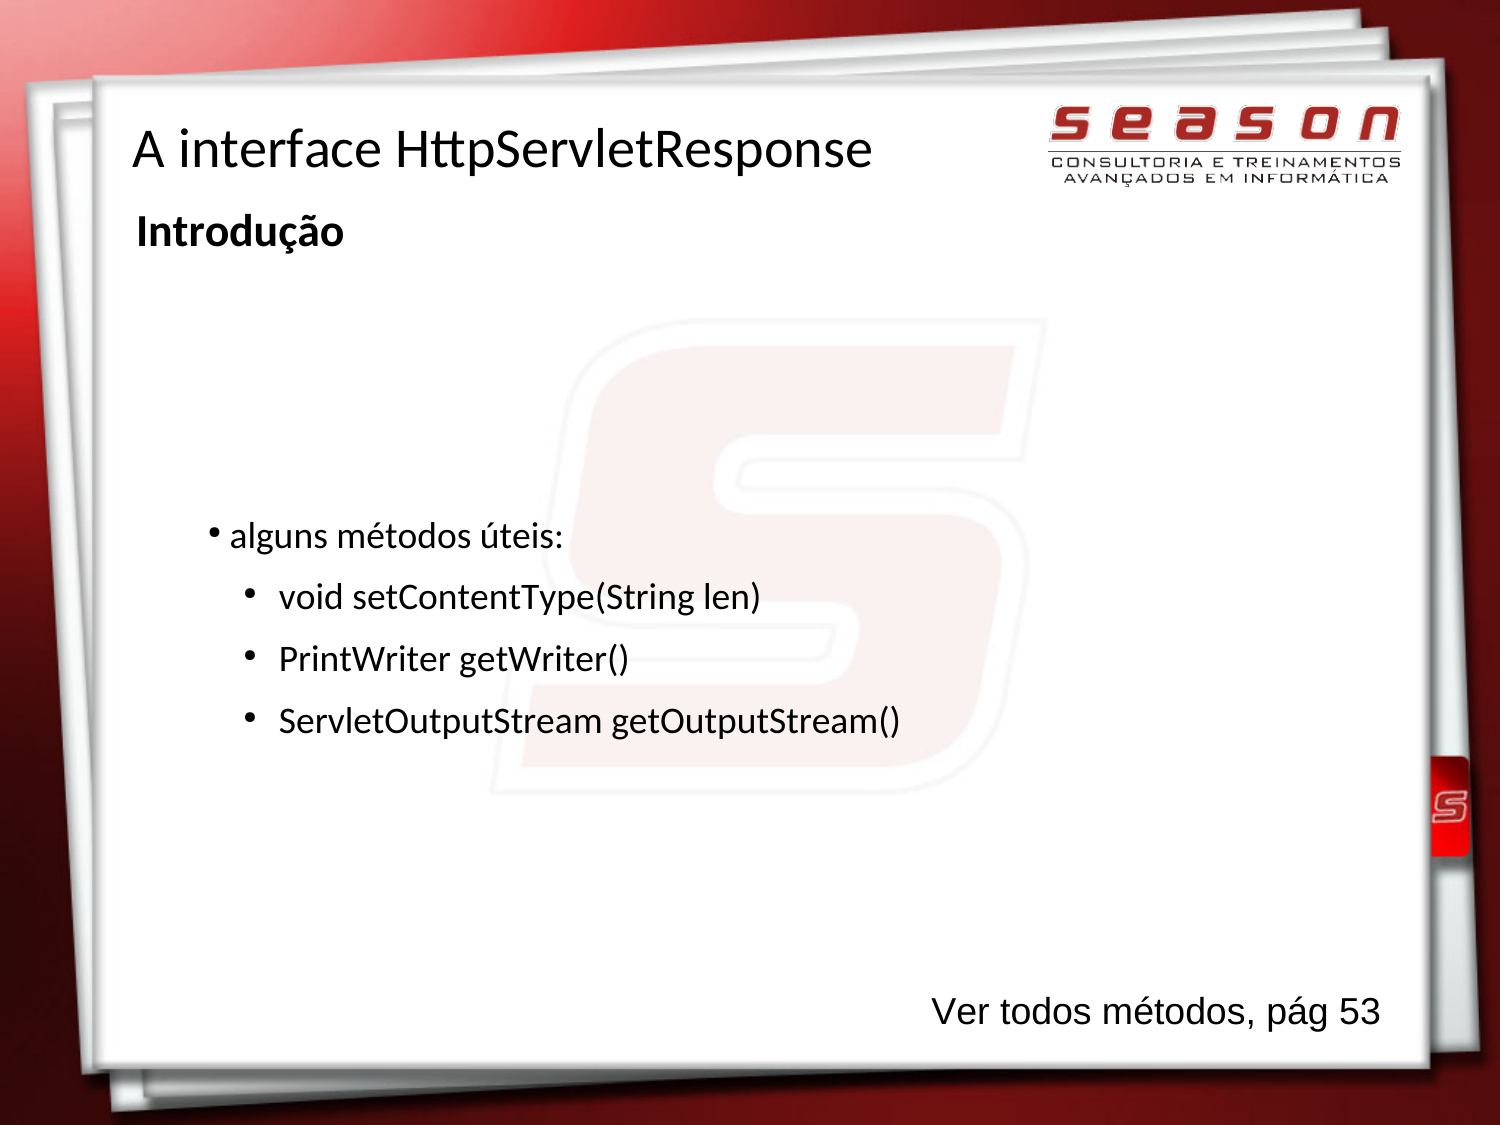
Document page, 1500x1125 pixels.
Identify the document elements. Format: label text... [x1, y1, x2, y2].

picture [0, 0, 1500, 1125]
text_box Ver todos métodos, pág 53 [708, 979, 1396, 1040]
title A interface HttpServletResponse [118, 33, 1394, 257]
text_box Introdução [119, 200, 1240, 256]
text_box alguns métodos úteis: void setContentType(String len) PrintWriter getWriter() ServletOutputStream getOutputStream() [207, 357, 1328, 894]
